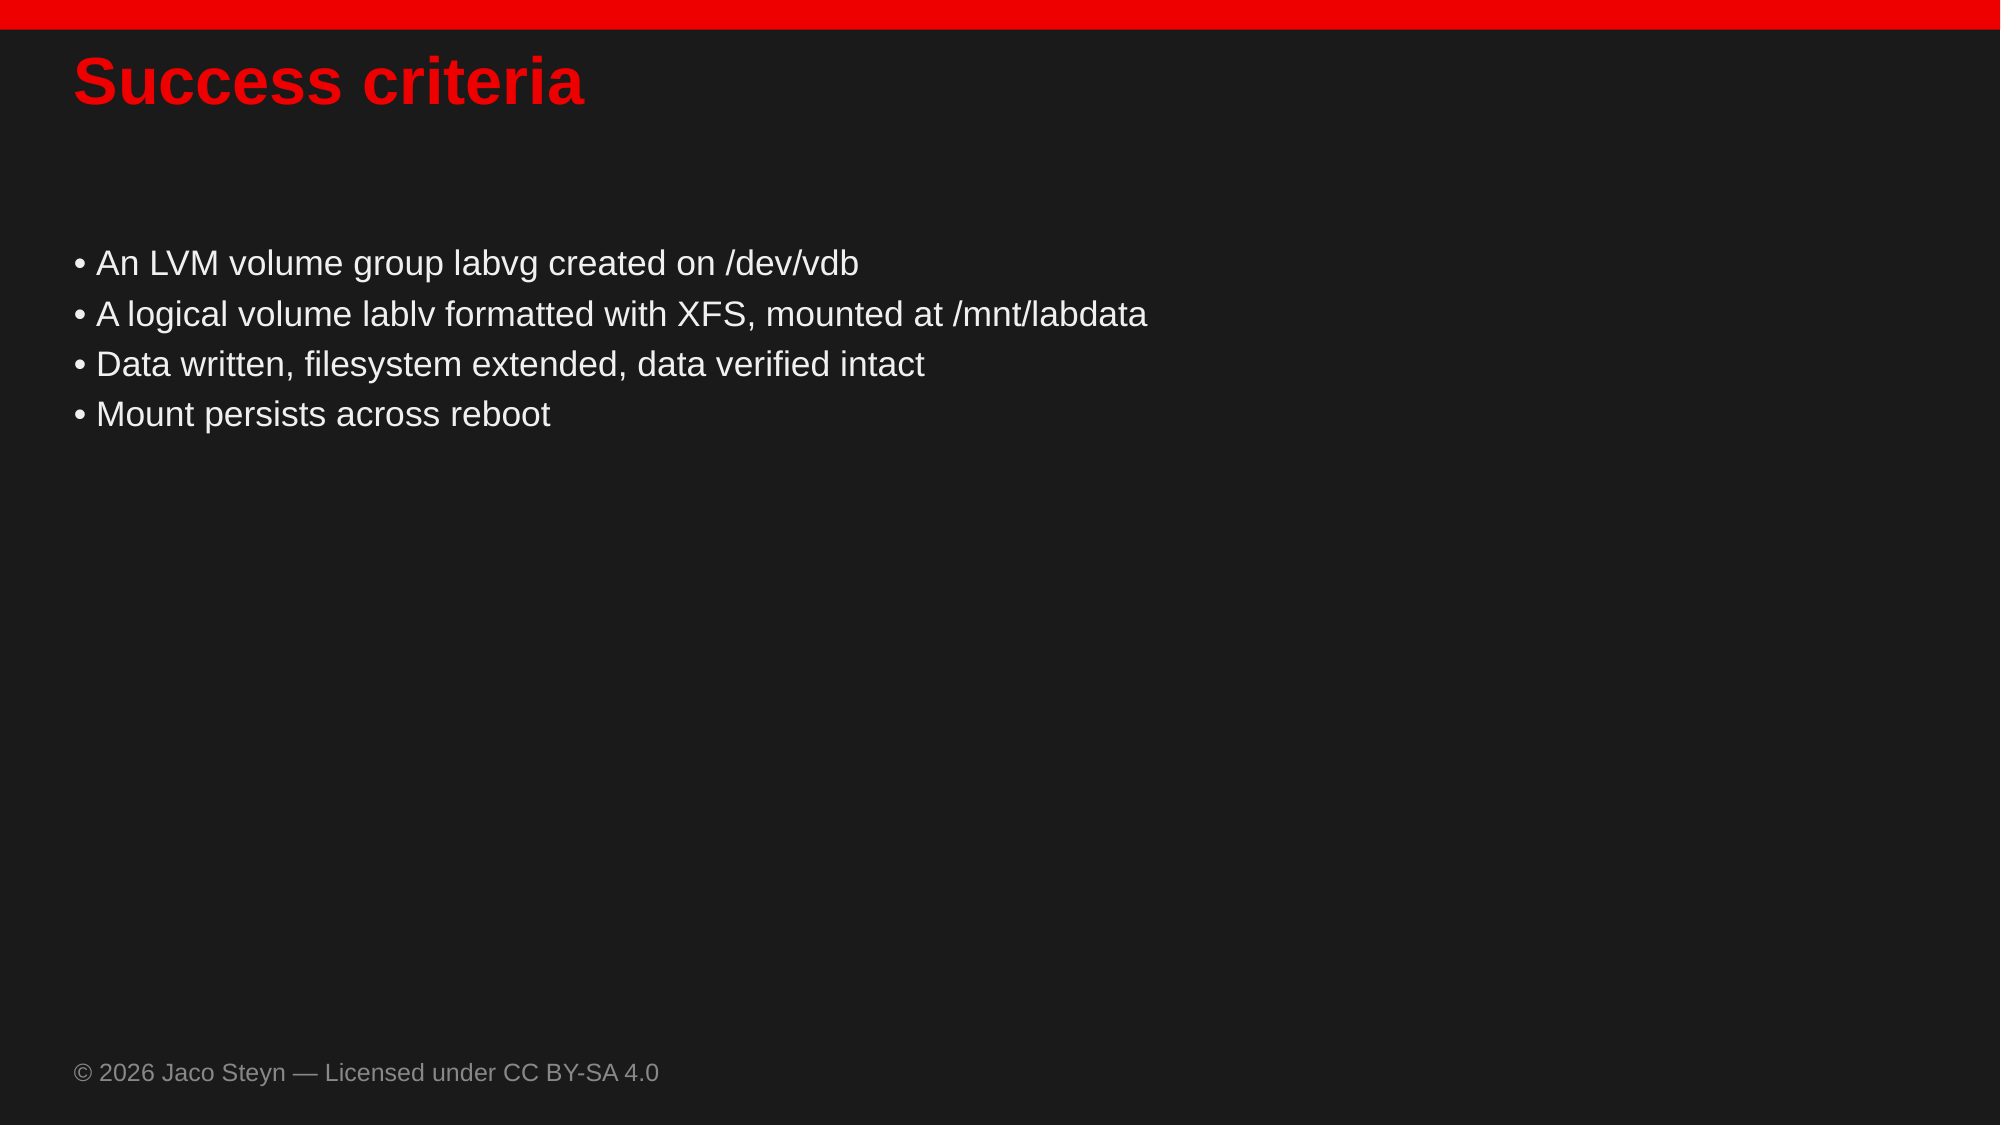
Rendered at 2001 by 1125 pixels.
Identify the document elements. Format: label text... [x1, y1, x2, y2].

text_box Success criteria [59, 36, 1942, 208]
text_box [0, 0, 2001, 30]
text_box © 2026 Jaco Steyn — Licensed under CC BY-SA 4.0 [59, 1051, 1942, 1093]
text_box • An LVM volume group labvg created on /dev/vdb • A logical volume lablv formatted with XFS, mounted at /mnt/labdata • Data written, filesystem extended, data verified intact • Mount persists across reboot [59, 236, 1942, 1037]
